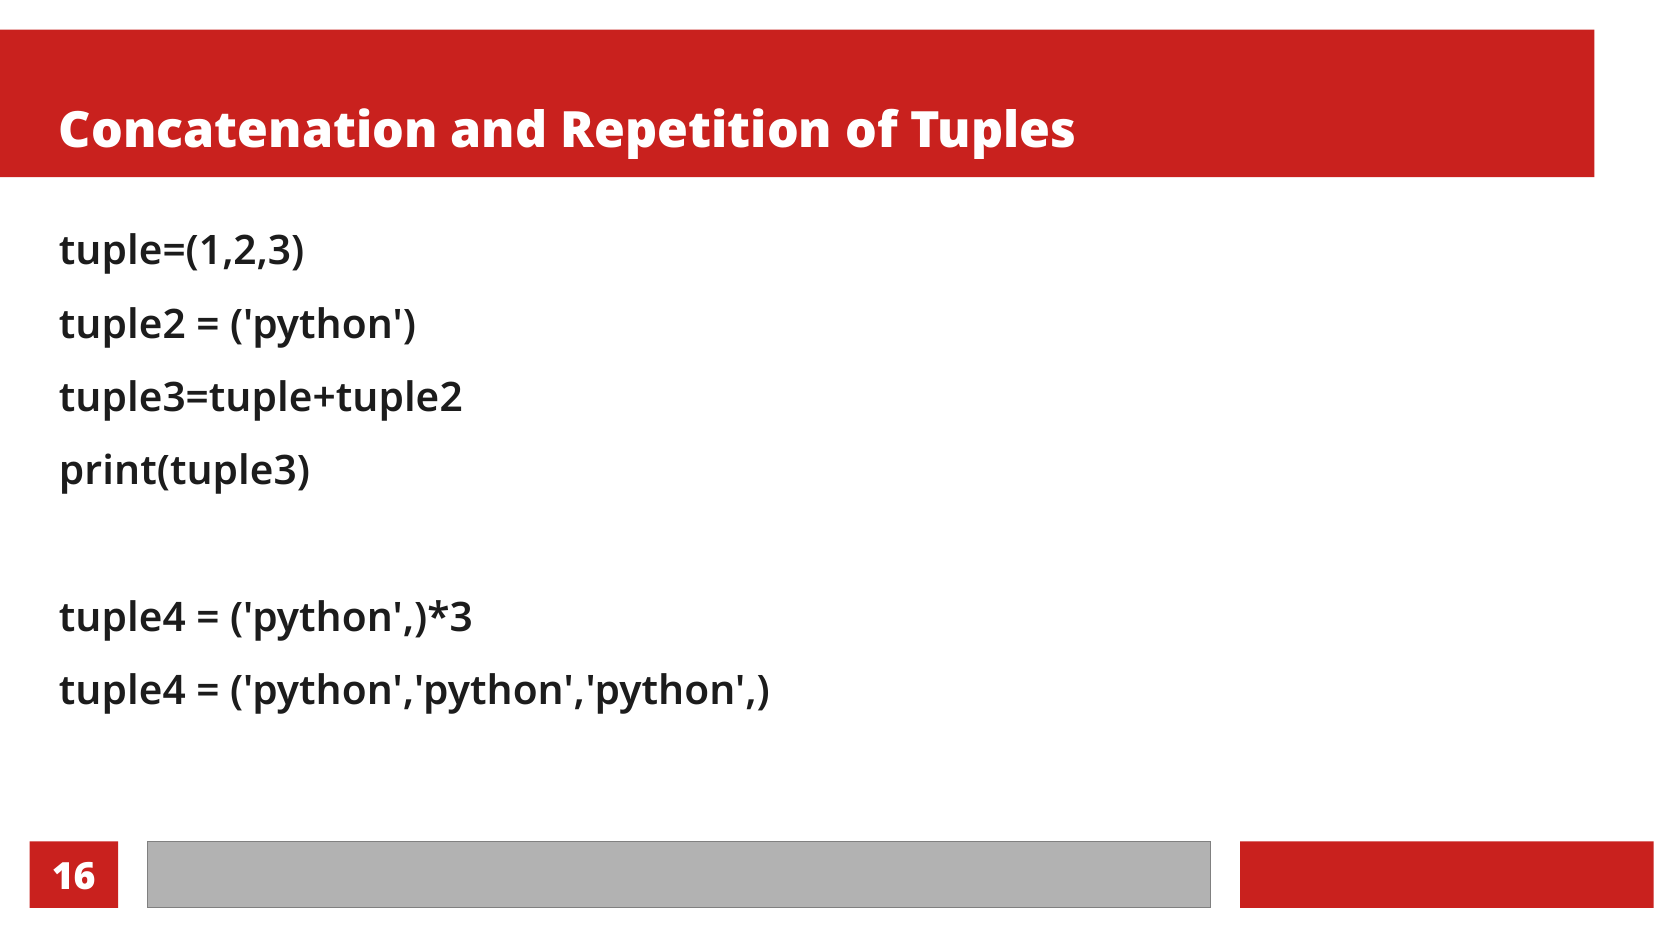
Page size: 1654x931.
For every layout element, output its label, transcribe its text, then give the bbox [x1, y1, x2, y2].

list tuple=(1,2,3) tuple2 = ('python') tuple3=tuple+tuple2 print(tuple3) tuple4 = ('python',)*3 tuple4 = ('python','python','python',) [59, 221, 1565, 798]
title Concatenation and Repetition of Tuples [59, 44, 1595, 163]
